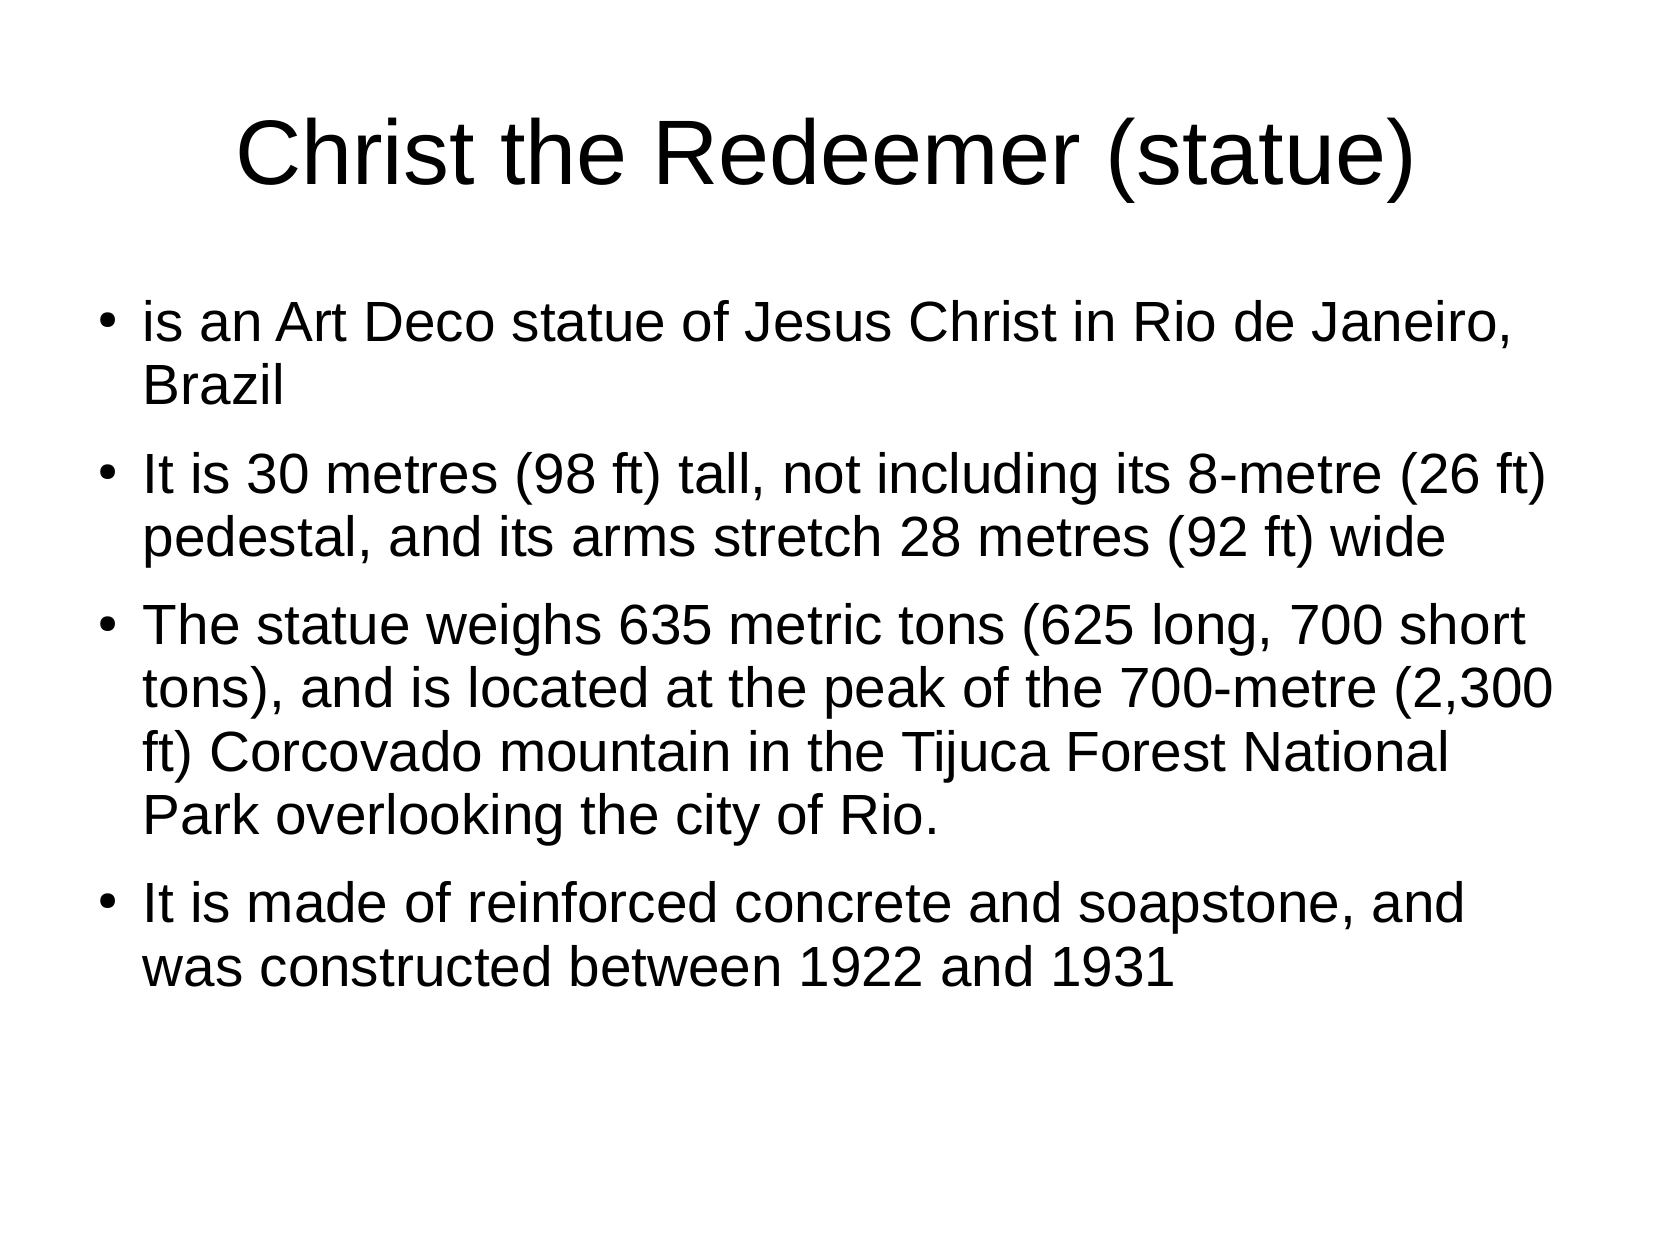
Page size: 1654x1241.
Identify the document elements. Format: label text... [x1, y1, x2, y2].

list is an Art Deco statue of Jesus Christ in Rio de Janeiro, Brazil It is 30 metres (98 ft) tall, not including its 8-metre (26 ft) pedestal, and its arms stretch 28 metres (92 ft) wide The statue weighs 635 metric tons (625 long, 700 short tons), and is located at the peak of the 700-metre (2,300 ft) Corcovado mountain in the Tijuca Forest National Park overlooking the city of Rio. It is made of reinforced concrete and soapstone, and was constructed between 1922 and 1931 [82, 290, 1571, 1010]
title Christ the Redeemer (statue) [82, 49, 1571, 257]
